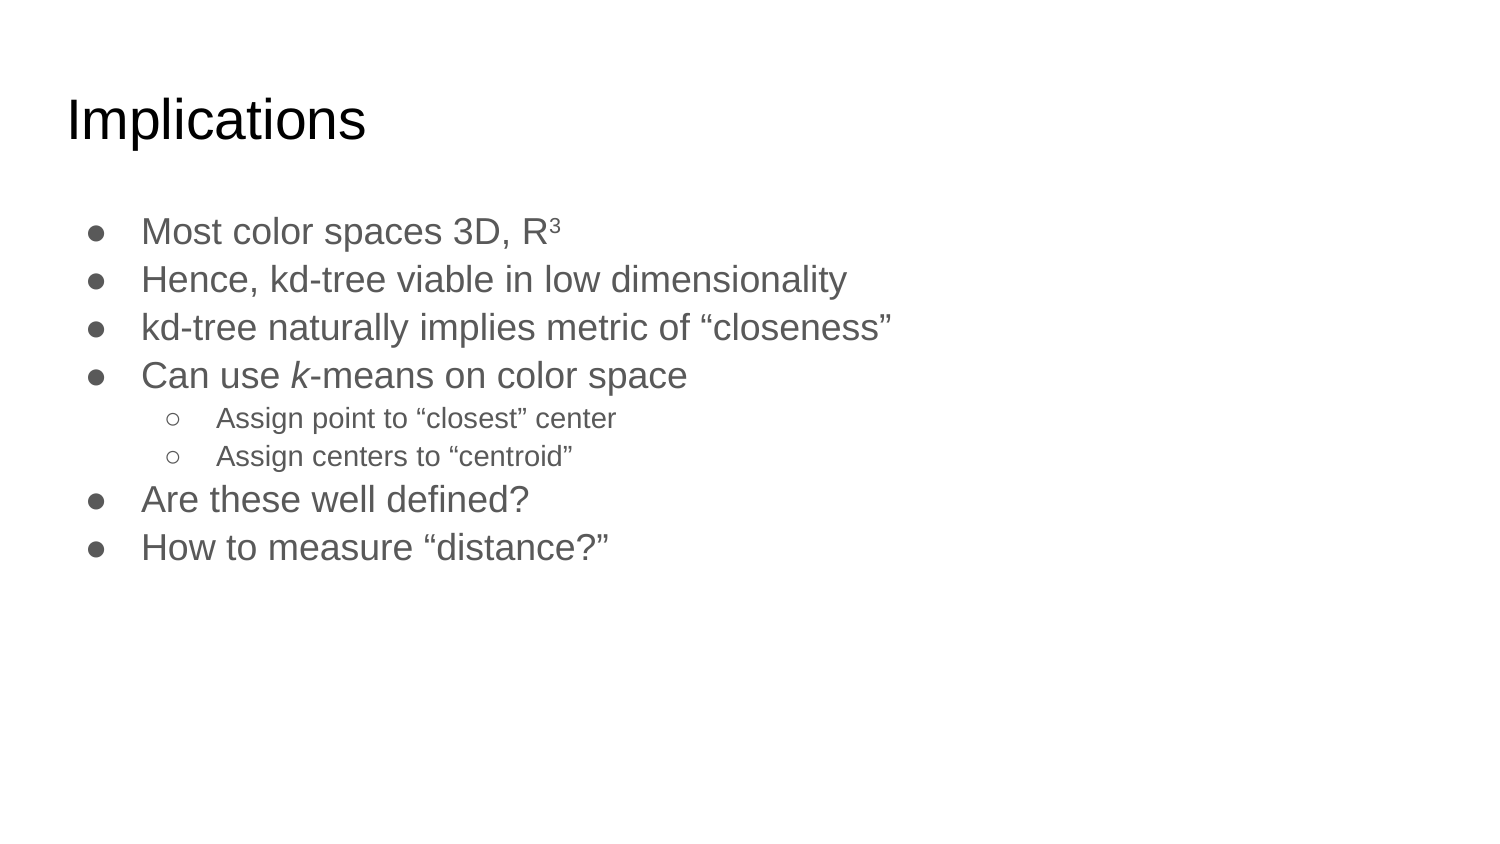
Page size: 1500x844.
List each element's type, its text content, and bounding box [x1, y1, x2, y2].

list Most color spaces 3D, R3 Hence, kd-tree viable in low dimensionality kd-tree naturally implies metric of “closeness” Can use k-means on color space Assign point to “closest” center Assign centers to “centroid” Are these well defined? How to measure “distance?” [51, 189, 1449, 750]
title Implications [51, 72, 1449, 167]
